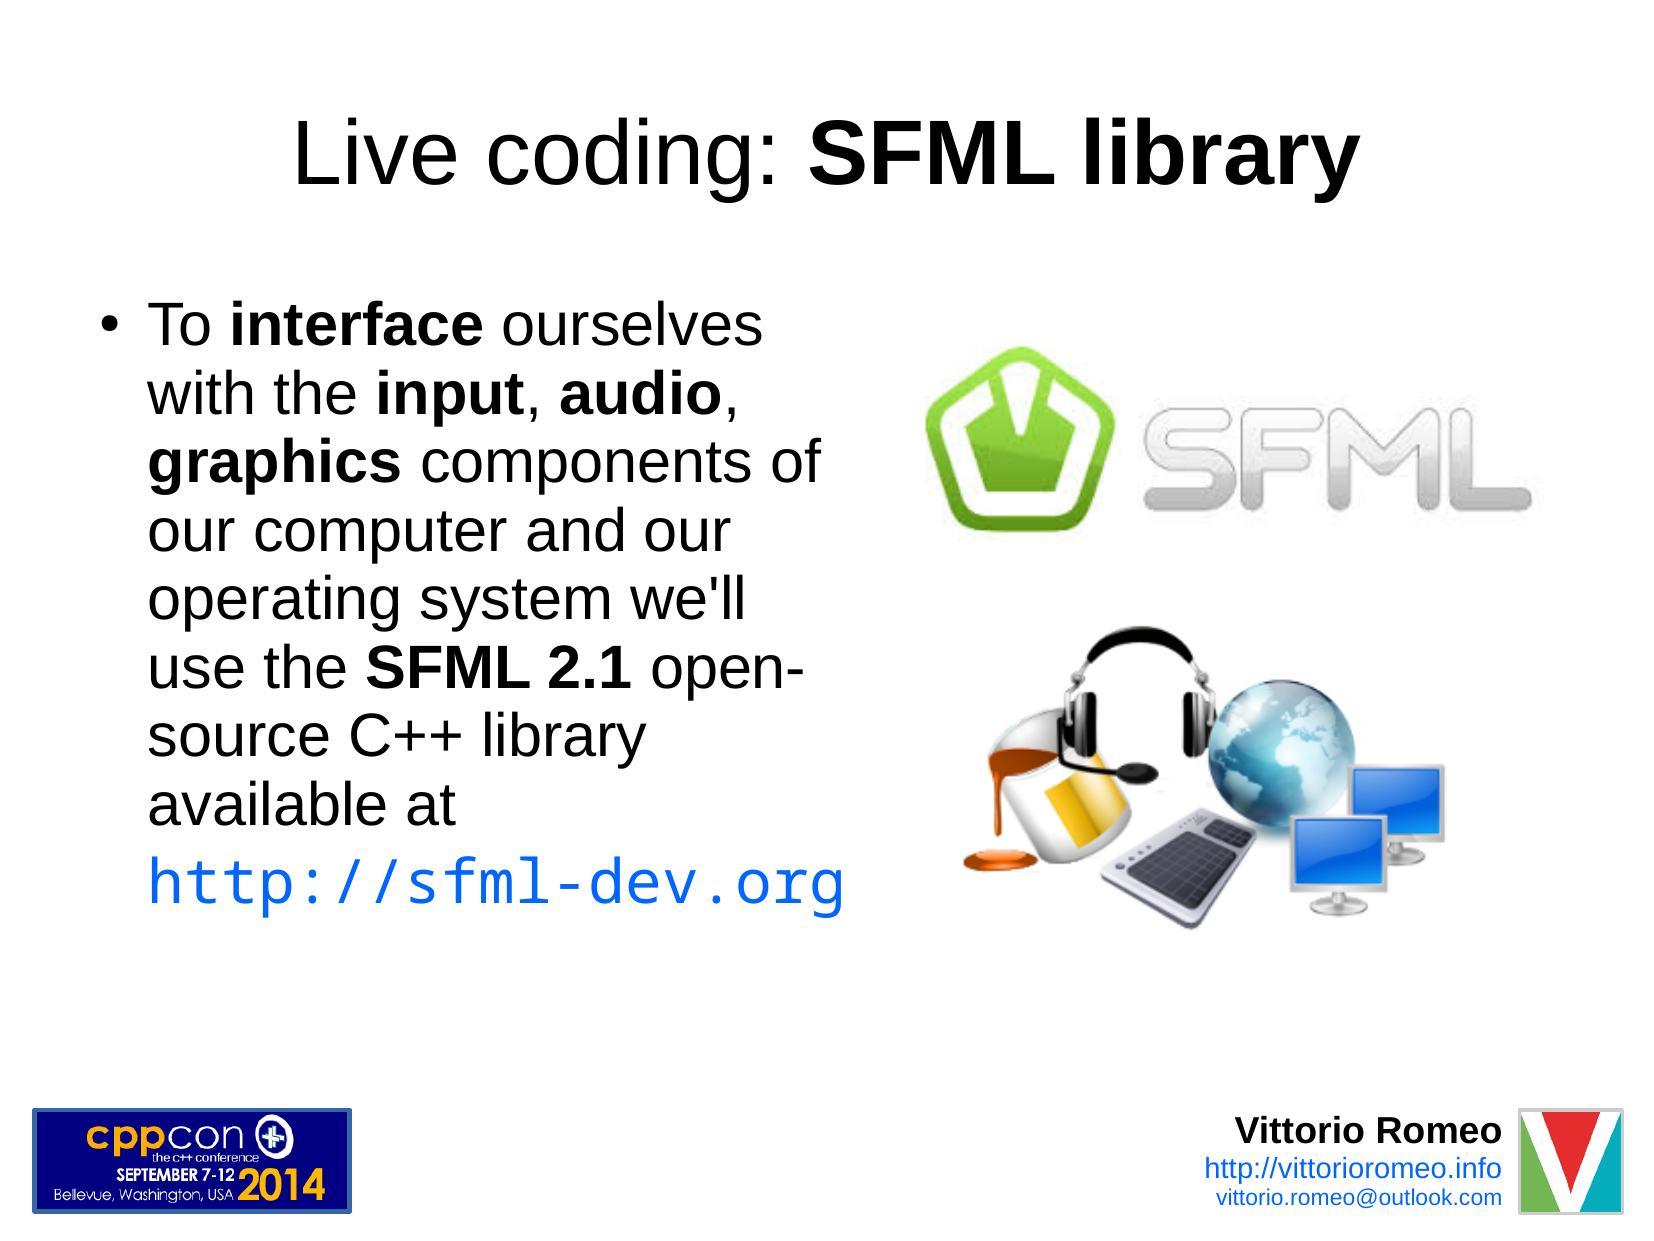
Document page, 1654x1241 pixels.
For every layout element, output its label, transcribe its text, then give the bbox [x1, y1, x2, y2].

picture [932, 573, 1504, 966]
picture [1521, 1112, 1621, 1212]
picture [910, 331, 1548, 547]
title Live coding: SFML library [82, 49, 1571, 257]
picture [54, 1114, 325, 1203]
list To interface ourselves with the input, audio, graphics components of our computer and our operating system we'll use the SFML 2.1 open-source C++ library available at http://sfml-dev.org [82, 290, 858, 1010]
